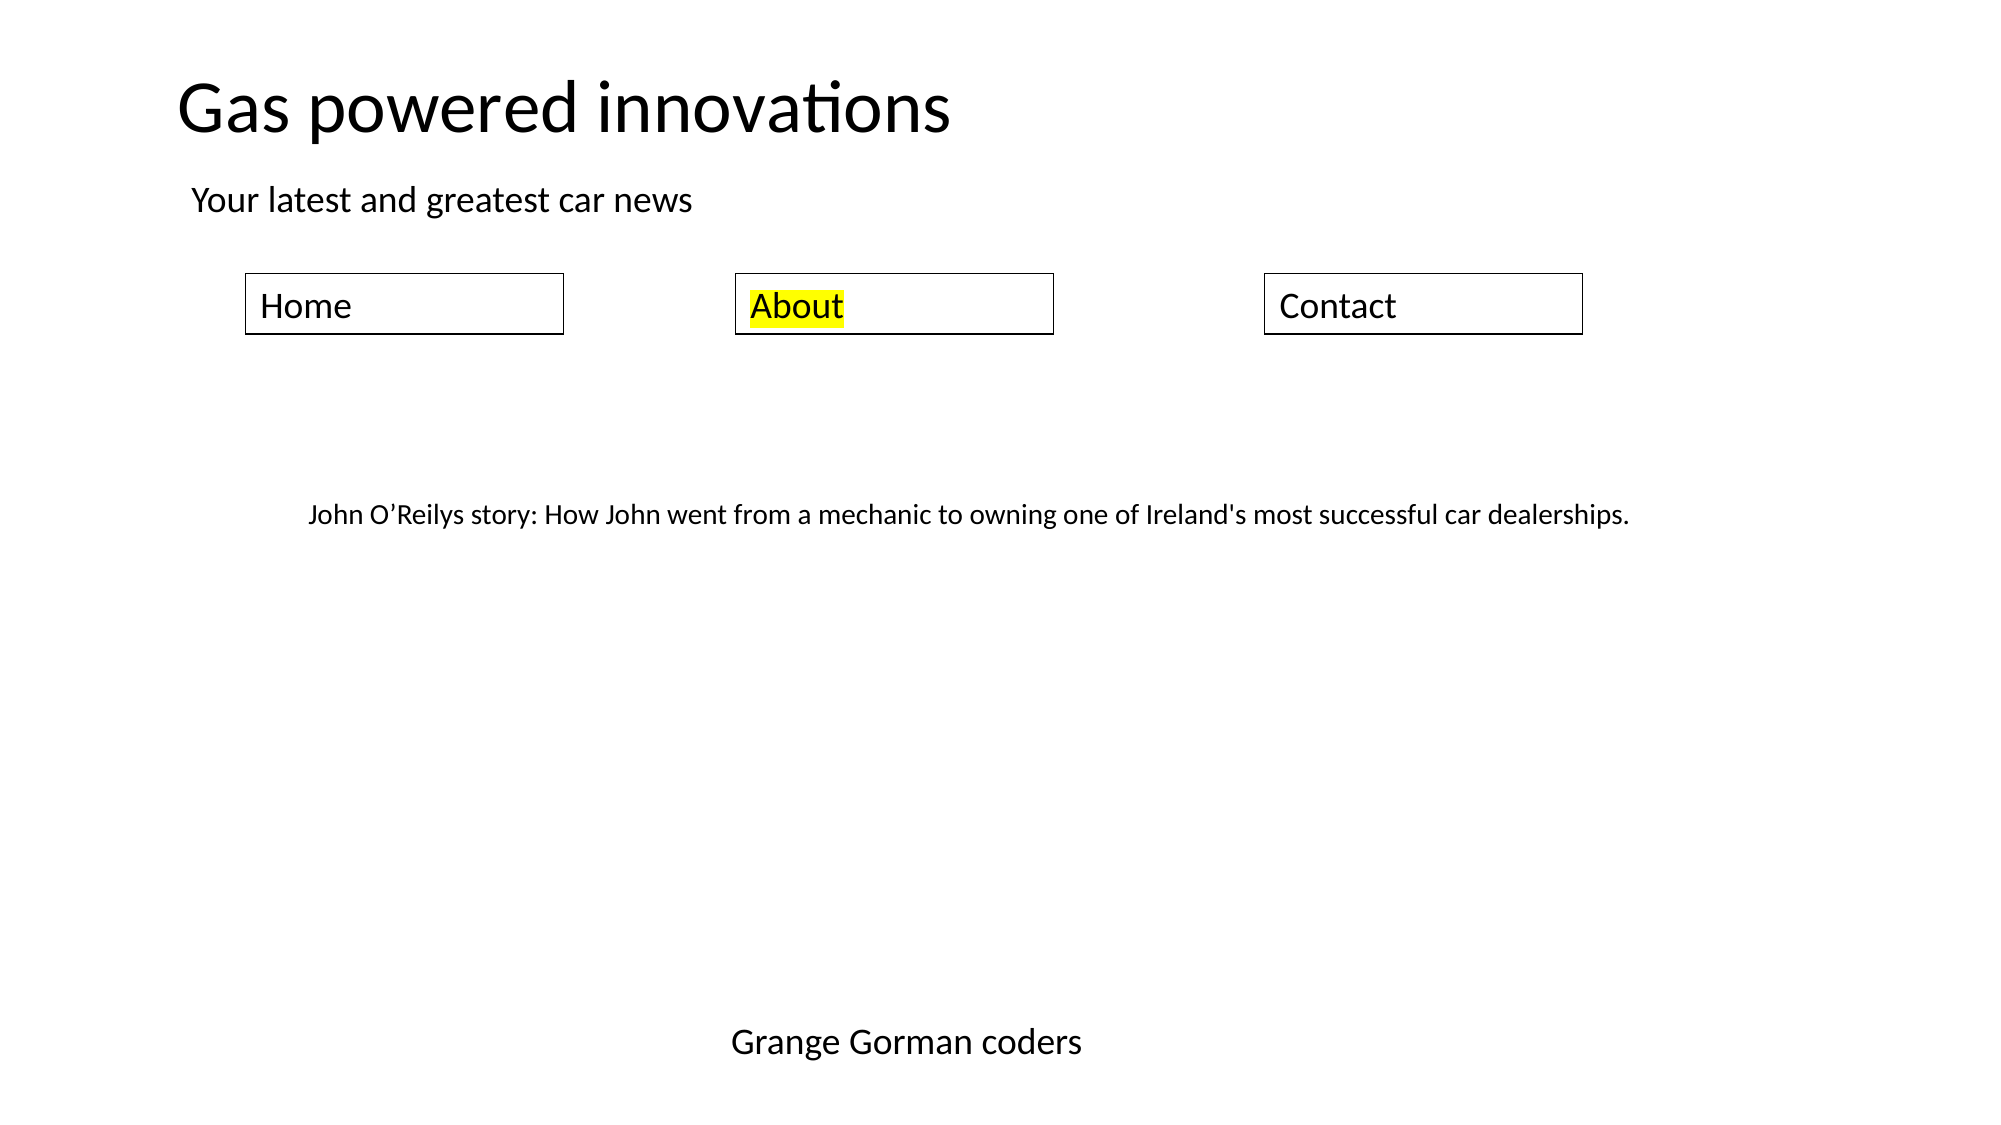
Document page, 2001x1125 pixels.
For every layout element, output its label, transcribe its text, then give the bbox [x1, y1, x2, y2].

text_box Gas powered innovations [162, 49, 1133, 156]
text_box John O’Reilys story: How John went from a mechanic to owning one of Ireland's most successful car dealerships. [286, 487, 1892, 538]
text_box About [735, 273, 1054, 335]
text_box Your latest and greatest car news [176, 167, 724, 229]
text_box Home [245, 273, 564, 335]
text_box Contact [1264, 273, 1583, 335]
text_box Grange Gorman coders [716, 1009, 1203, 1071]
